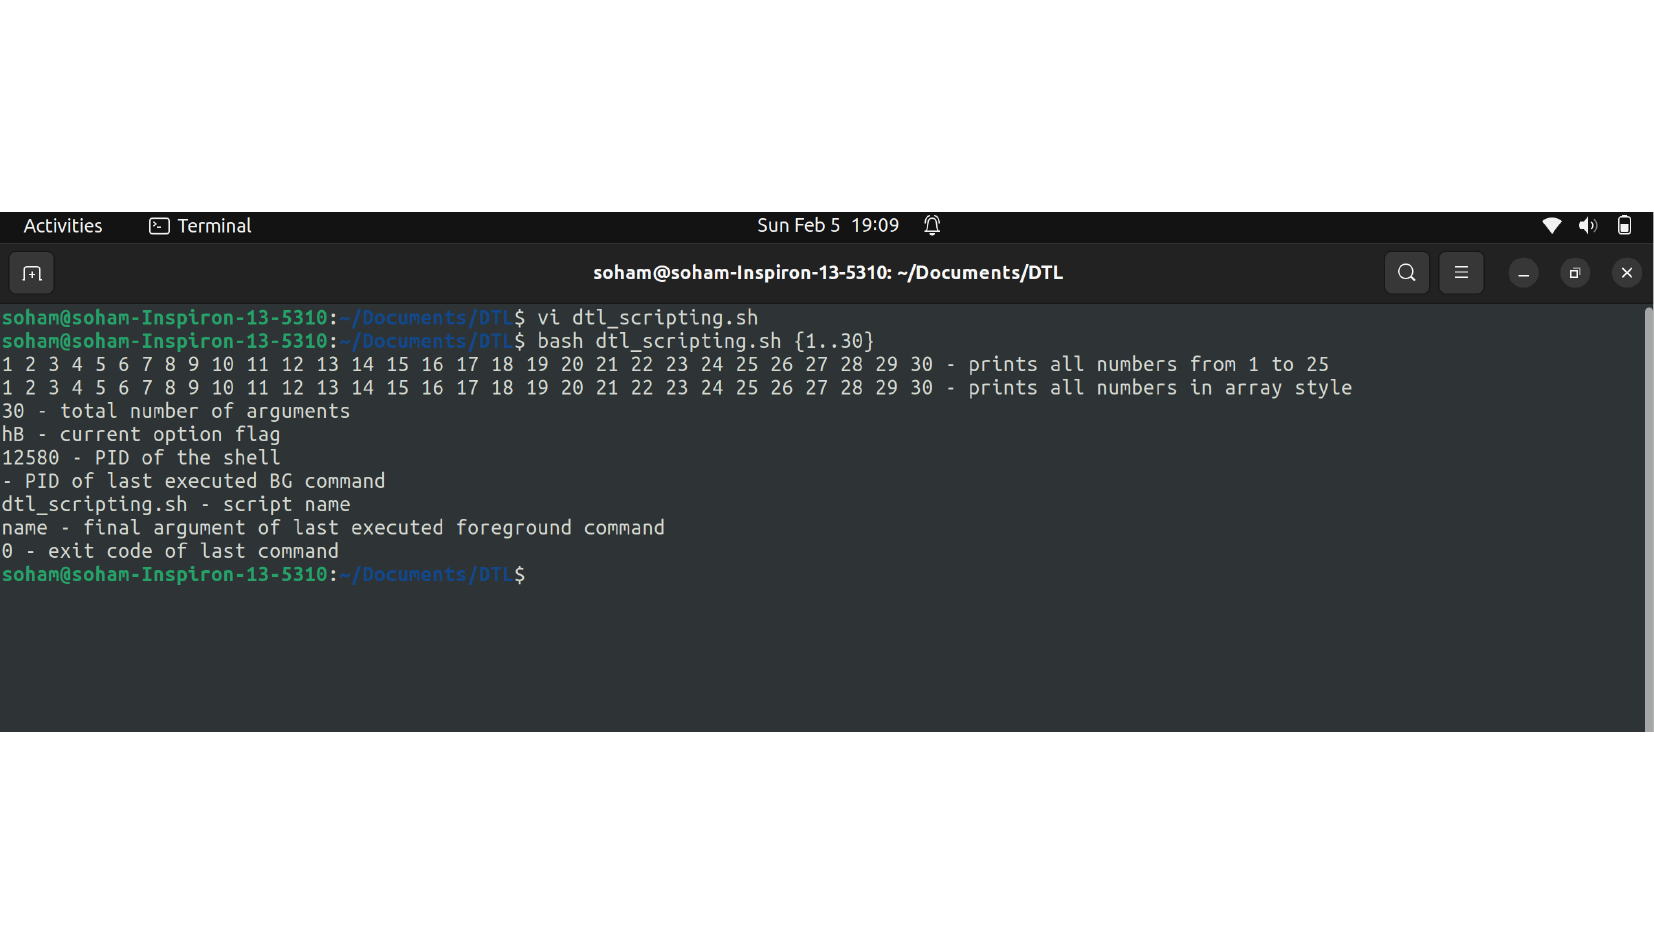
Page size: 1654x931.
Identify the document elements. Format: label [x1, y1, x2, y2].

picture [0, 212, 1654, 732]
